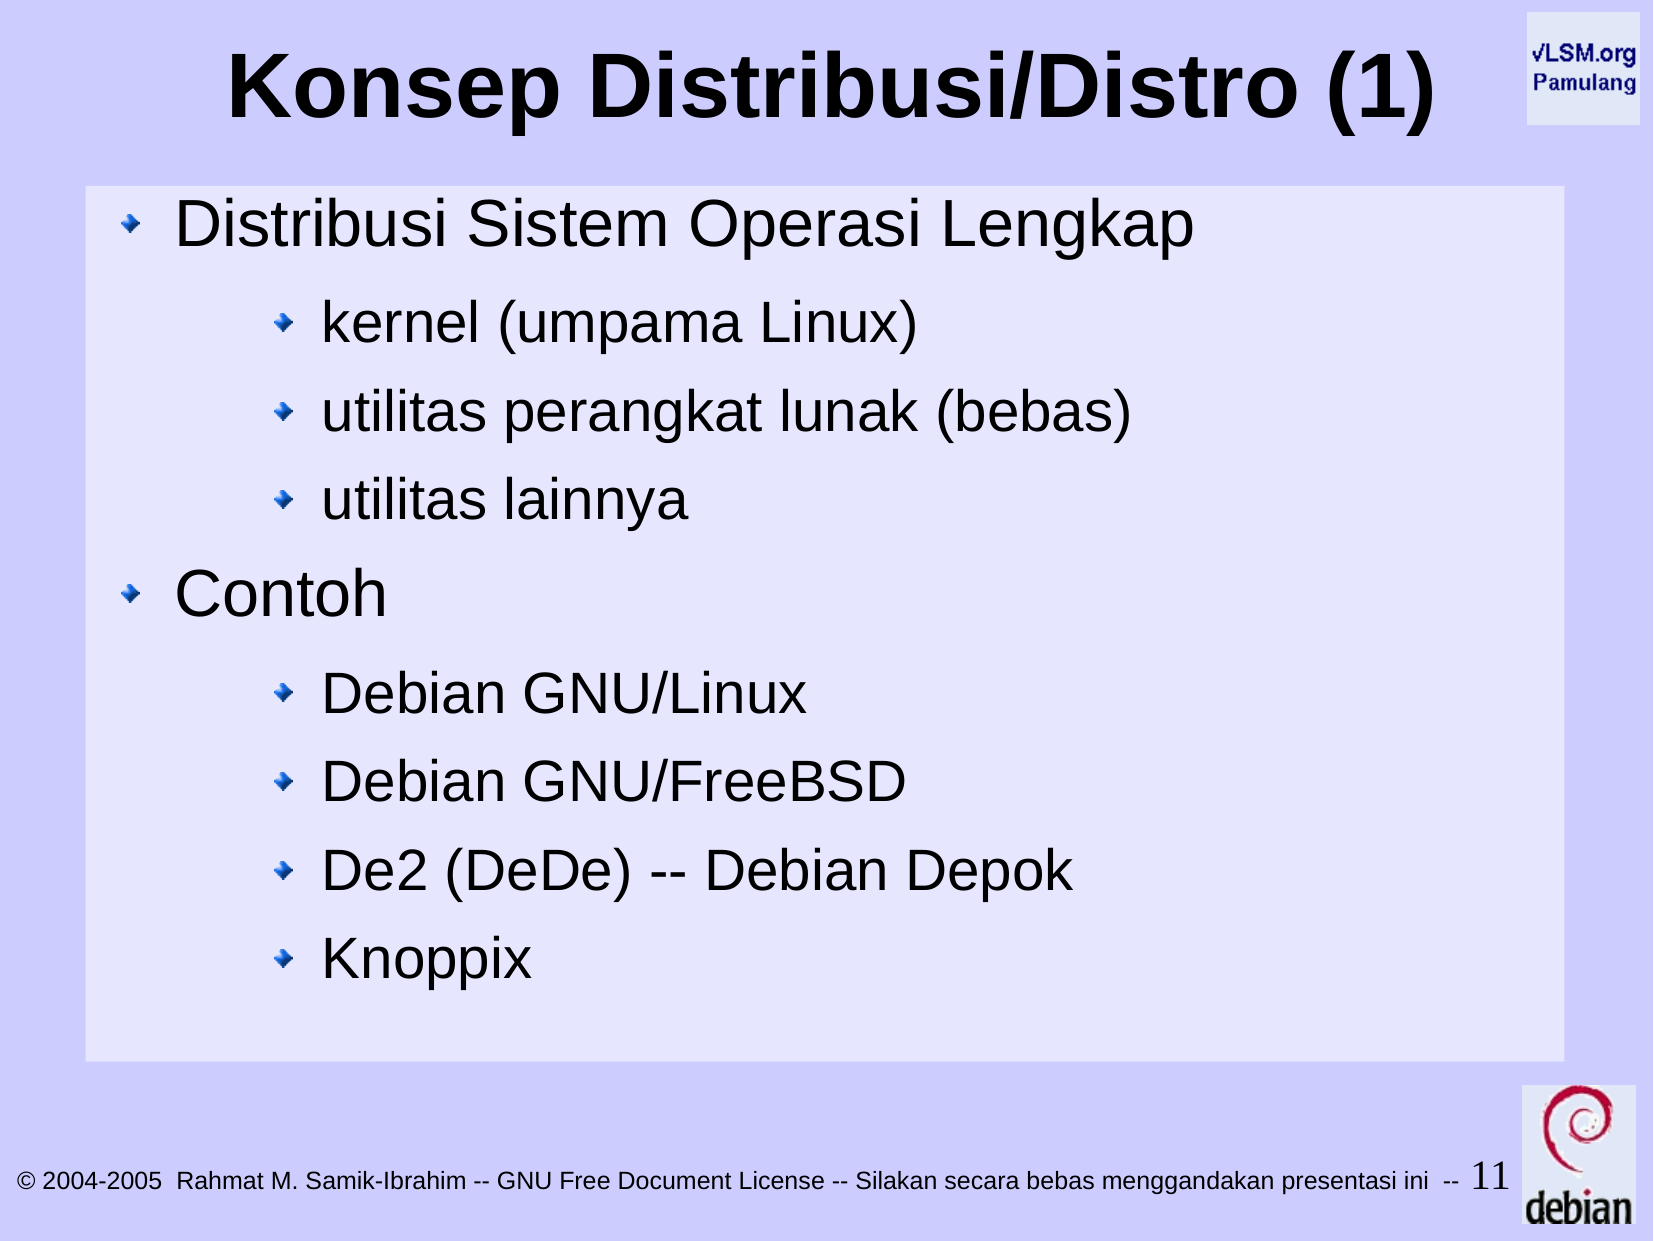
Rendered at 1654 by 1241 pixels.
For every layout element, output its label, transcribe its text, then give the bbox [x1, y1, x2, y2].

picture [1527, 12, 1640, 125]
list Distribusi Sistem Operasi Lengkap kernel (umpama Linux) utilitas perangkat lunak (bebas) utilitas lainnya Contoh Debian GNU/Linux Debian GNU/FreeBSD De2 (DeDe) -- Debian Depok Knoppix [85, 185, 1565, 1062]
picture [1522, 1085, 1636, 1224]
title Konsep Distribusi/Distro (1) [40, 31, 1625, 142]
